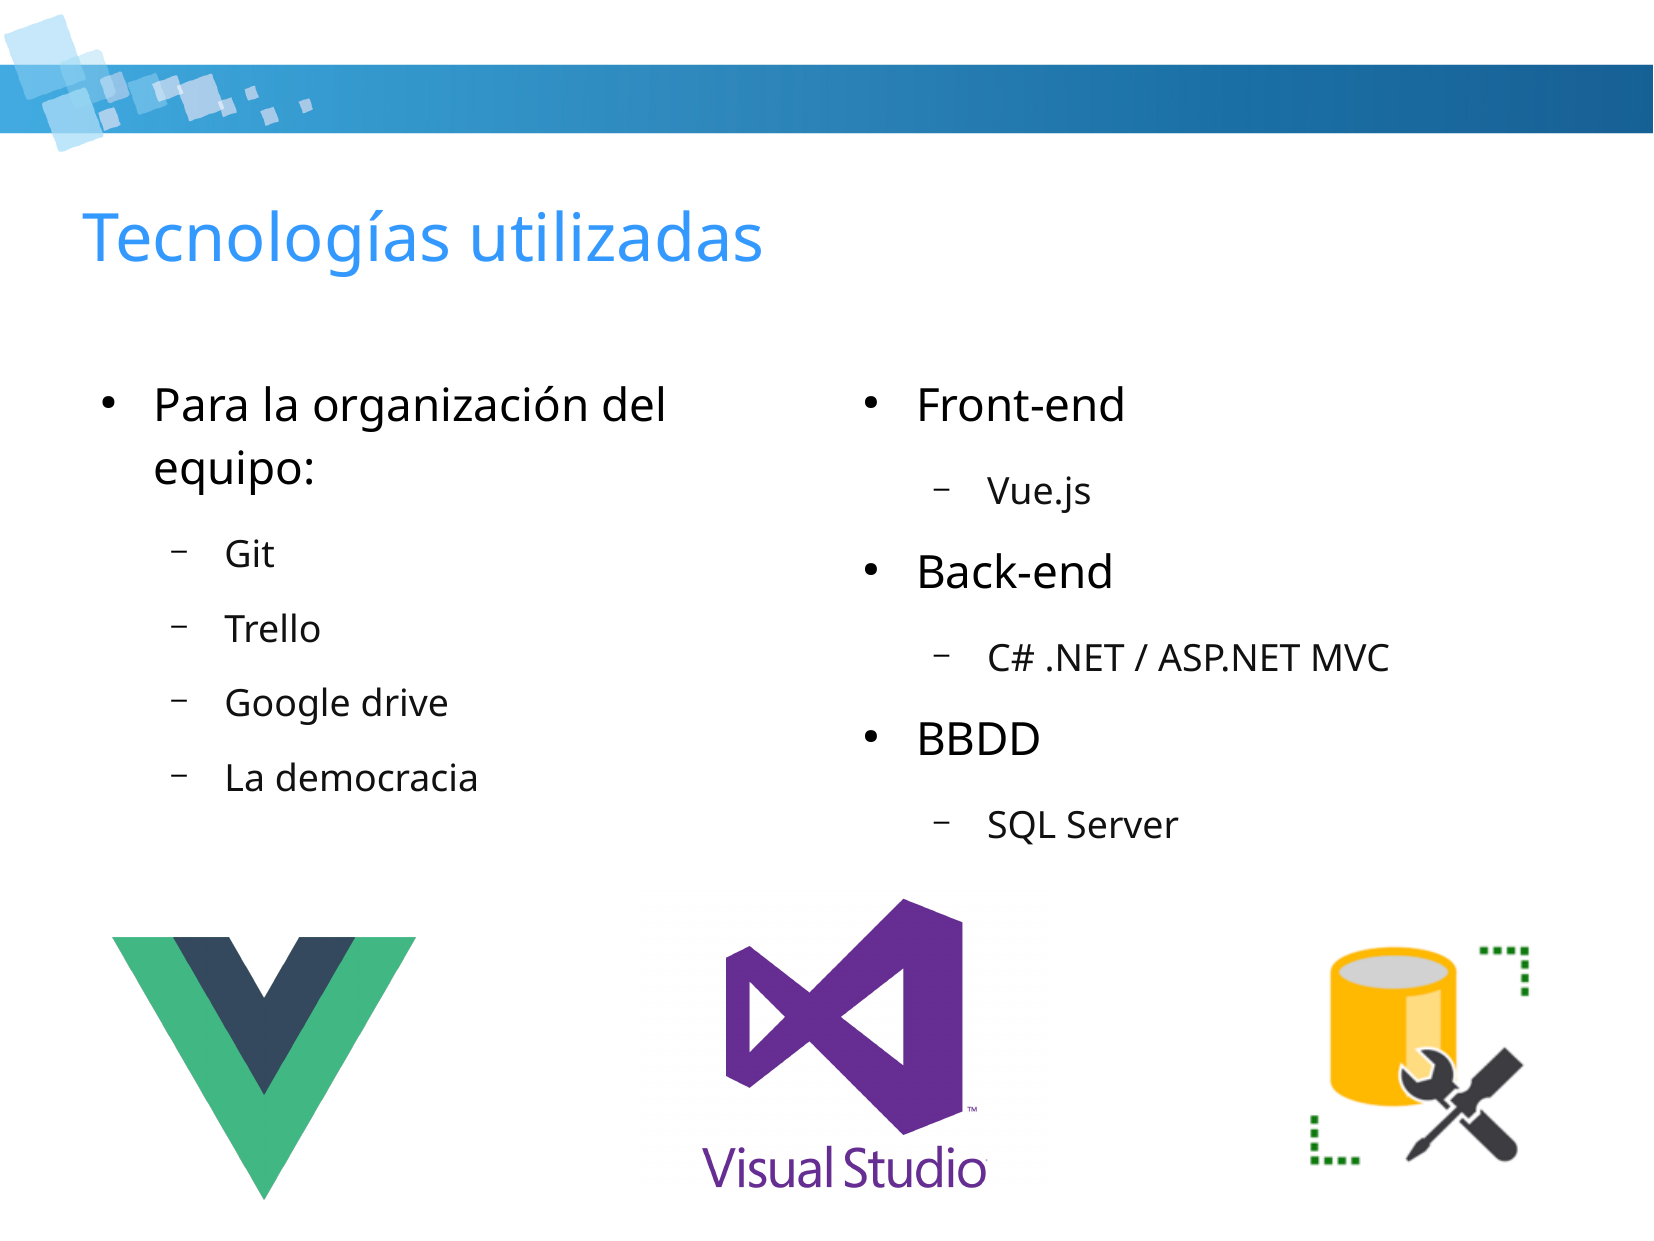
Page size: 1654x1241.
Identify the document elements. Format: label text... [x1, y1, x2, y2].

list Front-end Vue.js Back-end C# .NET / ASP.NET MVC BBDD SQL Server [845, 372, 1572, 1093]
picture [0, 0, 1653, 1238]
list Para la organización del equipo: Git Trello Google drive La democracia [82, 372, 809, 1093]
title Tecnologías utilizadas [82, 132, 1571, 340]
